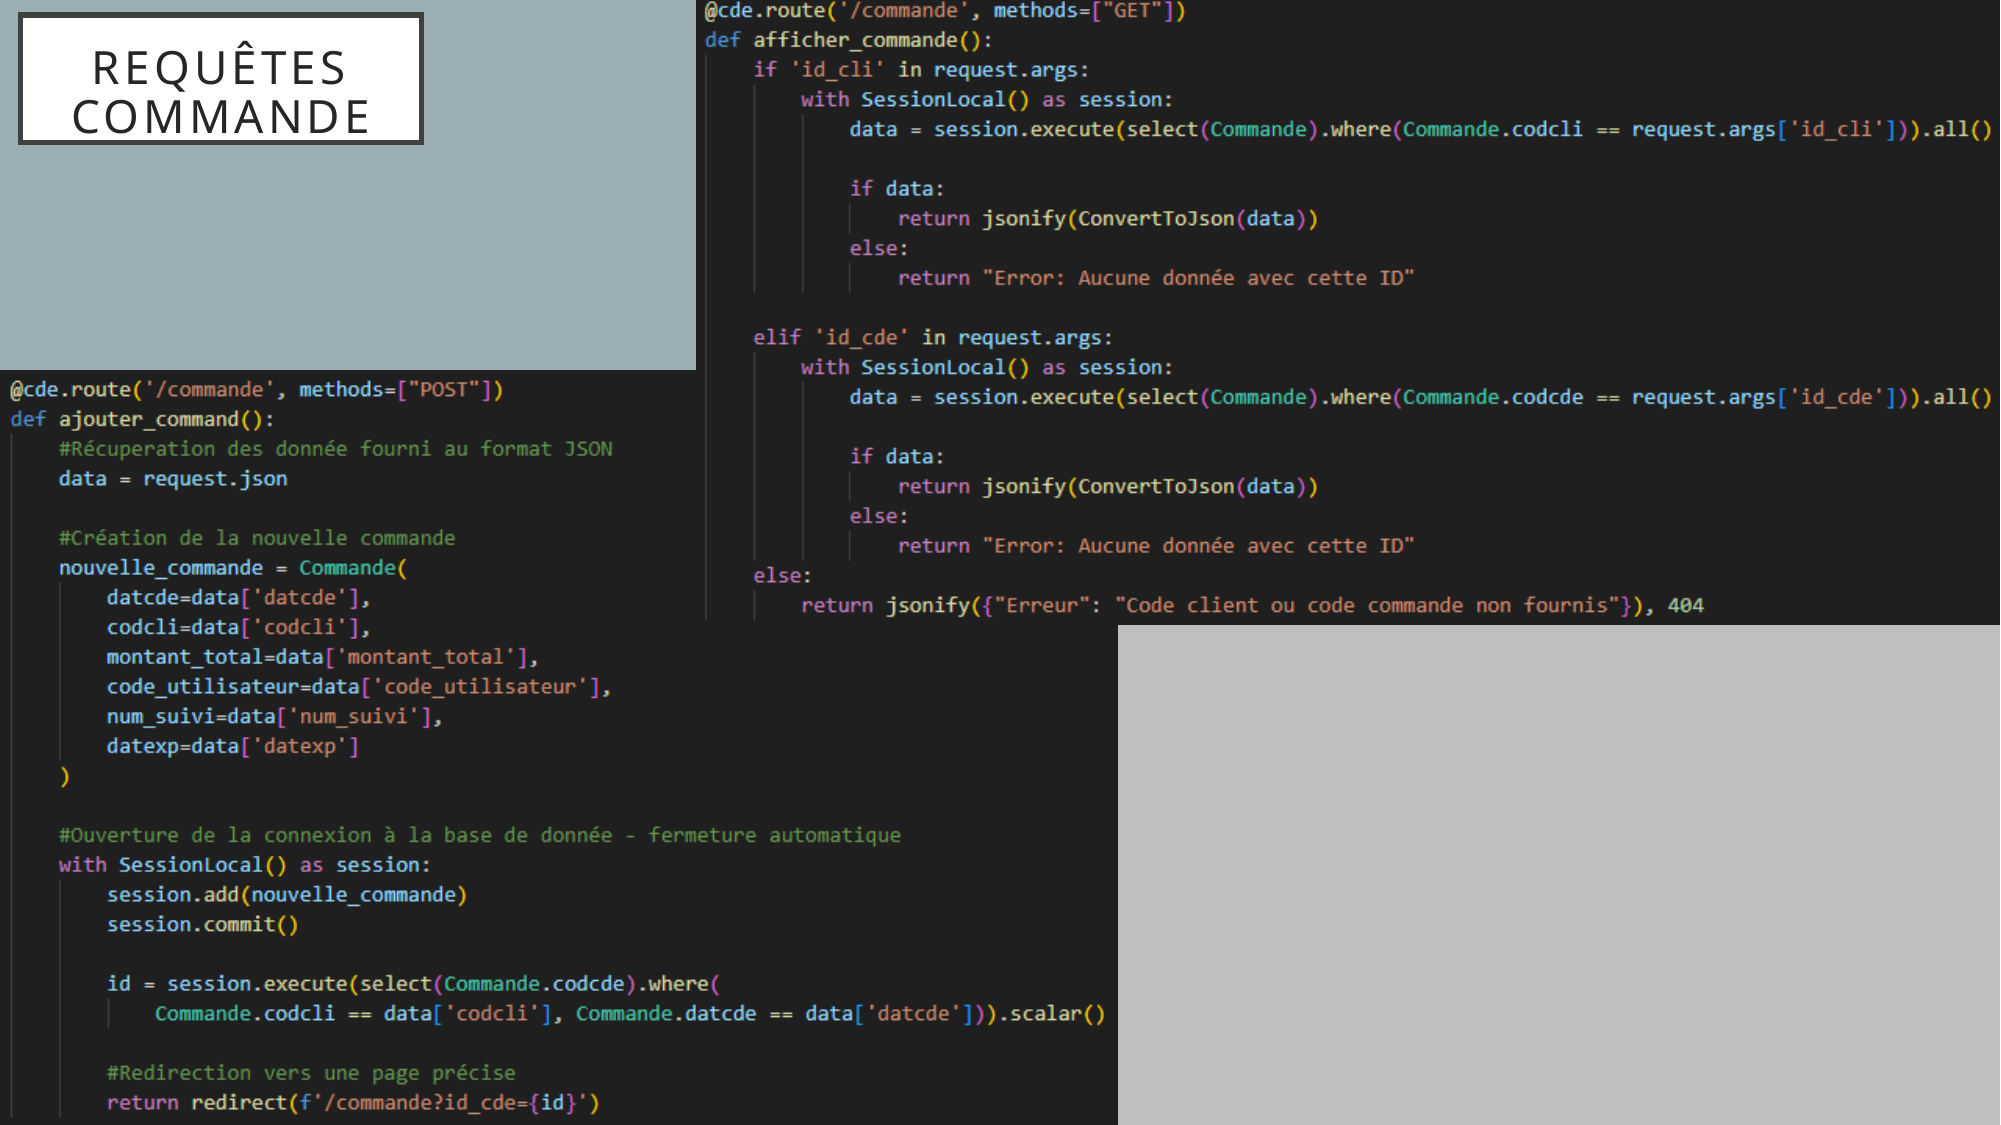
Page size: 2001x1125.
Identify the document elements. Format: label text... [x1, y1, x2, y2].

picture [0, 0, 2000, 1125]
title Requêtes Commande [20, 14, 422, 143]
